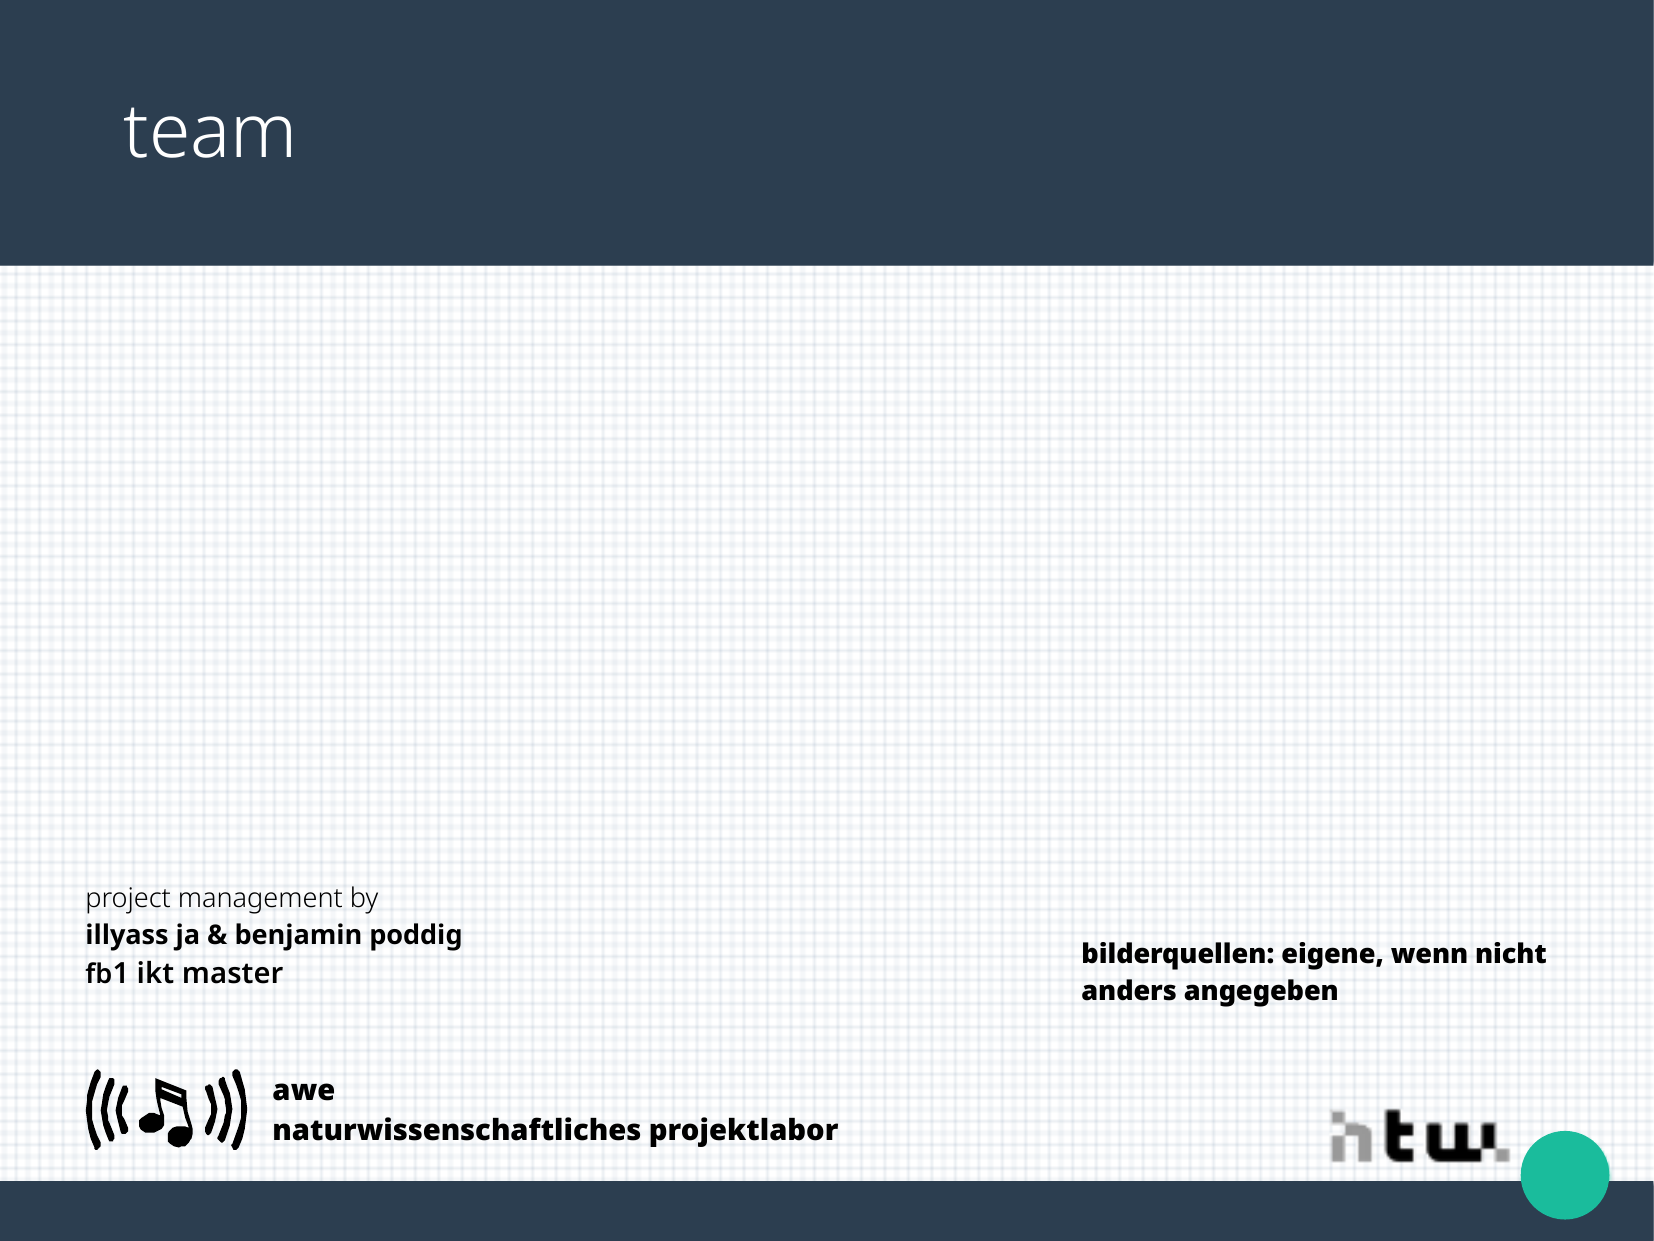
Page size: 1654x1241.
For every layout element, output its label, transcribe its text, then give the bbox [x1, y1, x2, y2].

title team [124, 49, 952, 207]
title awe naturwissenschaftliches projektlabor [272, 1010, 896, 1168]
title project management by illyass ja & benjamin poddig fb1 ikt master [85, 856, 631, 1014]
title bilderquellen: eigene, wenn nicht anders angegeben [1081, 893, 1627, 1051]
picture [0, 266, 1654, 1181]
